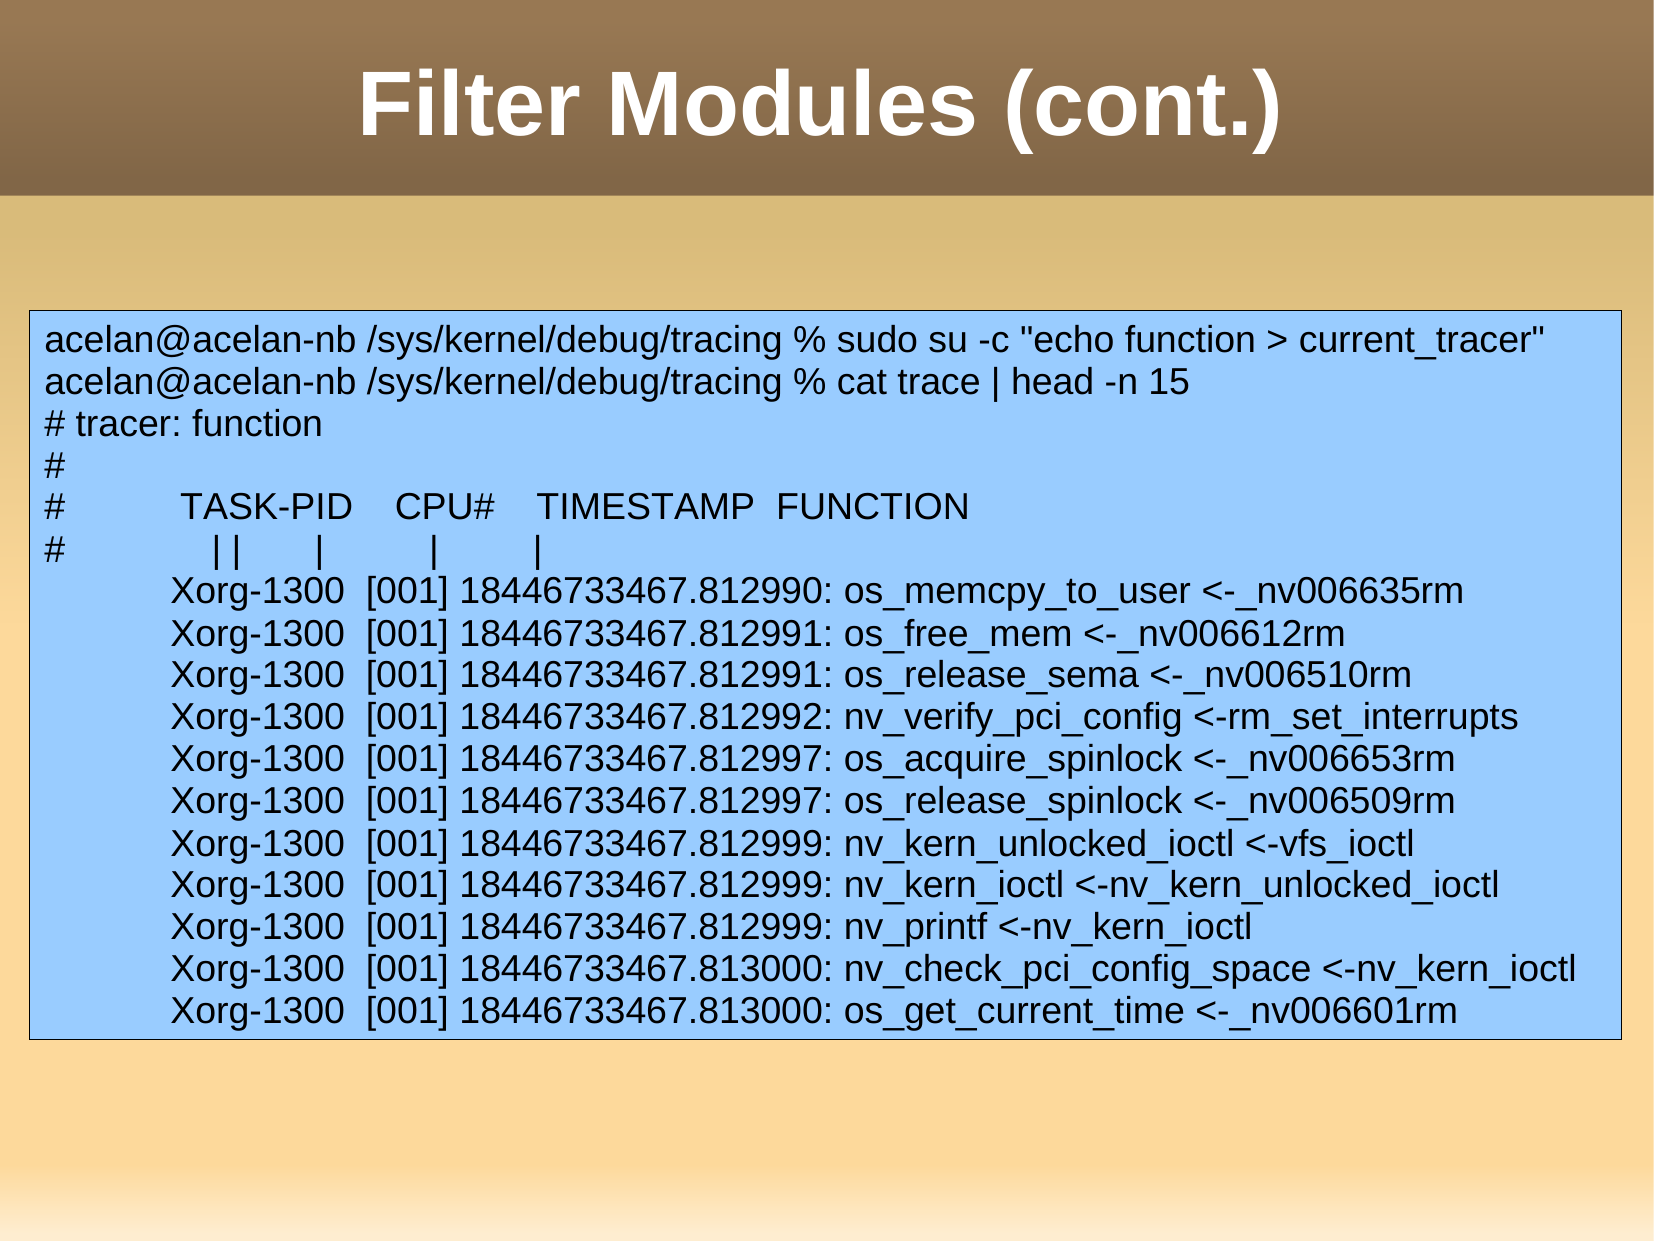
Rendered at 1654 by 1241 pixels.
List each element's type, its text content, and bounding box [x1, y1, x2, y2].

text_box acelan@acelan-nb /sys/kernel/debug/tracing % sudo su -c "echo function > current_tracer" acelan@acelan-nb /sys/kernel/debug/tracing % cat trace | head -n 15 # tracer: function # # TASK-PID CPU# TIMESTAMP FUNCTION # | | | | | Xorg-1300 [001] 18446733467.812990: os_memcpy_to_user <-_nv006635rm Xorg-1300 [001] 18446733467.812991: os_free_mem <-_nv006612rm Xorg-1300 [001] 18446733467.812991: os_release_sema <-_nv006510rm Xorg-1300 [001] 18446733467.812992: nv_verify_pci_config <-rm_set_interrupts Xorg-1300 [001] 18446733467.812997: os_acquire_spinlock <-_nv006653rm Xorg-1300 [001] 18446733467.812997: os_release_spinlock <-_nv006509rm Xorg-1300 [001] 18446733467.812999: nv_kern_unlocked_ioctl <-vfs_ioctl Xorg-1300 [001] 18446733467.812999: nv_kern_ioctl <-nv_kern_unlocked_ioctl Xorg-1300 [001] 18446733467.812999: nv_printf <-nv_kern_ioctl Xorg-1300 [001] 18446733467.813000: nv_check_pci_config_space <-nv_kern_ioctl Xorg-1300 [001] 18446733467.813000: os_get_current_time <-_nv006601rm [29, 310, 1622, 1040]
title Filter Modules (cont.) [76, 7, 1565, 200]
picture [0, 0, 1654, 1241]
